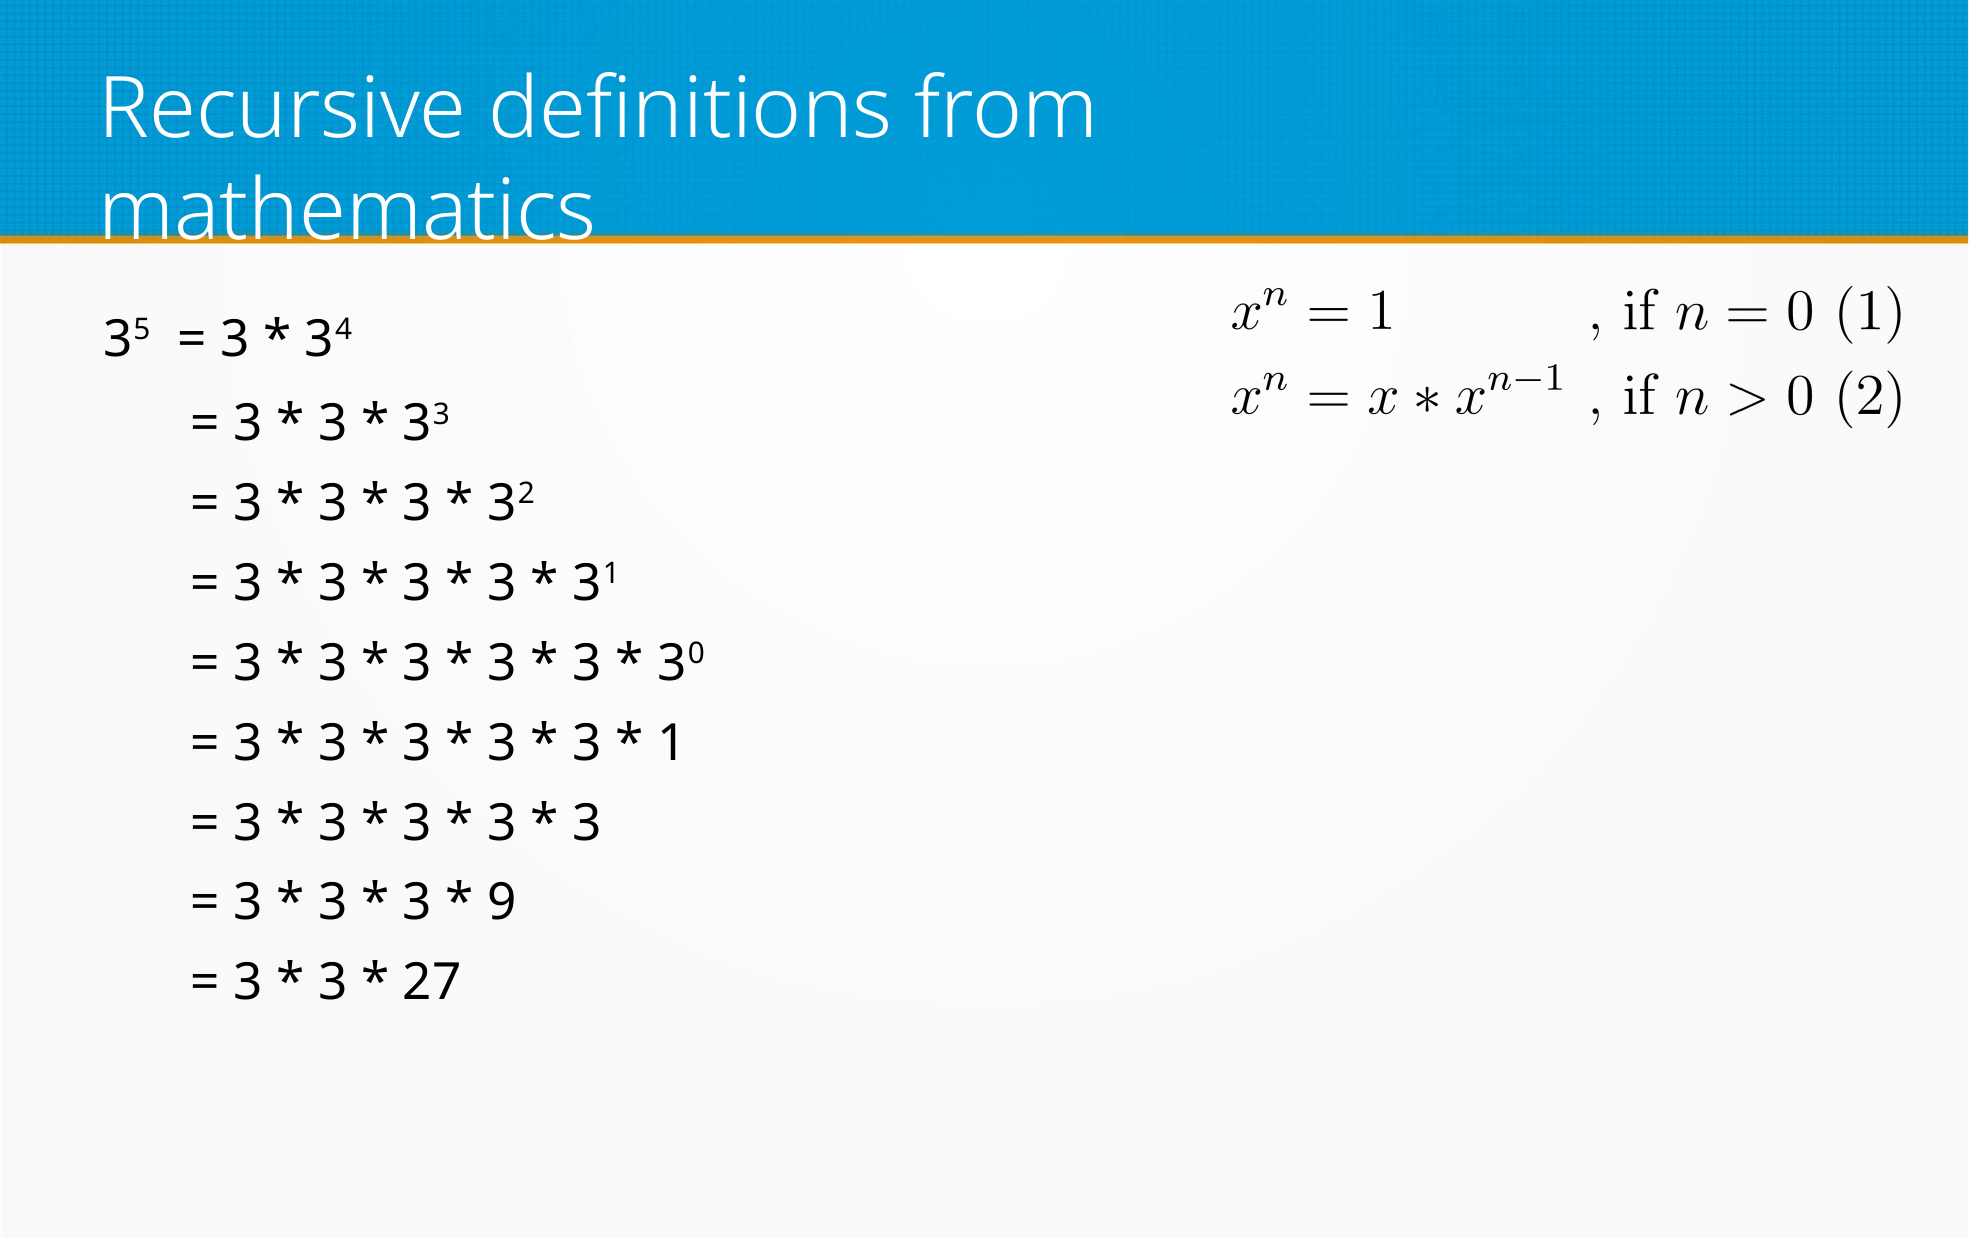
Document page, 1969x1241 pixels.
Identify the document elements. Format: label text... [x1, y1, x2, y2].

list 35 = 3 * 34 = 3 * 3 * 33 = 3 * 3 * 3 * 32 = 3 * 3 * 3 * 3 * 31 = 3 * 3 * 3 * 3 * 3 * 30 = 3 * 3 * 3 * 3 * 3 * 1 = 3 * 3 * 3 * 3 * 3 = 3 * 3 * 3 * 9 = 3 * 3 * 27 = 3 * 81 = 243 [90, 305, 1862, 1171]
title Recursive definitions from mathematics [98, 49, 1870, 257]
picture [0, 233, 1969, 1241]
